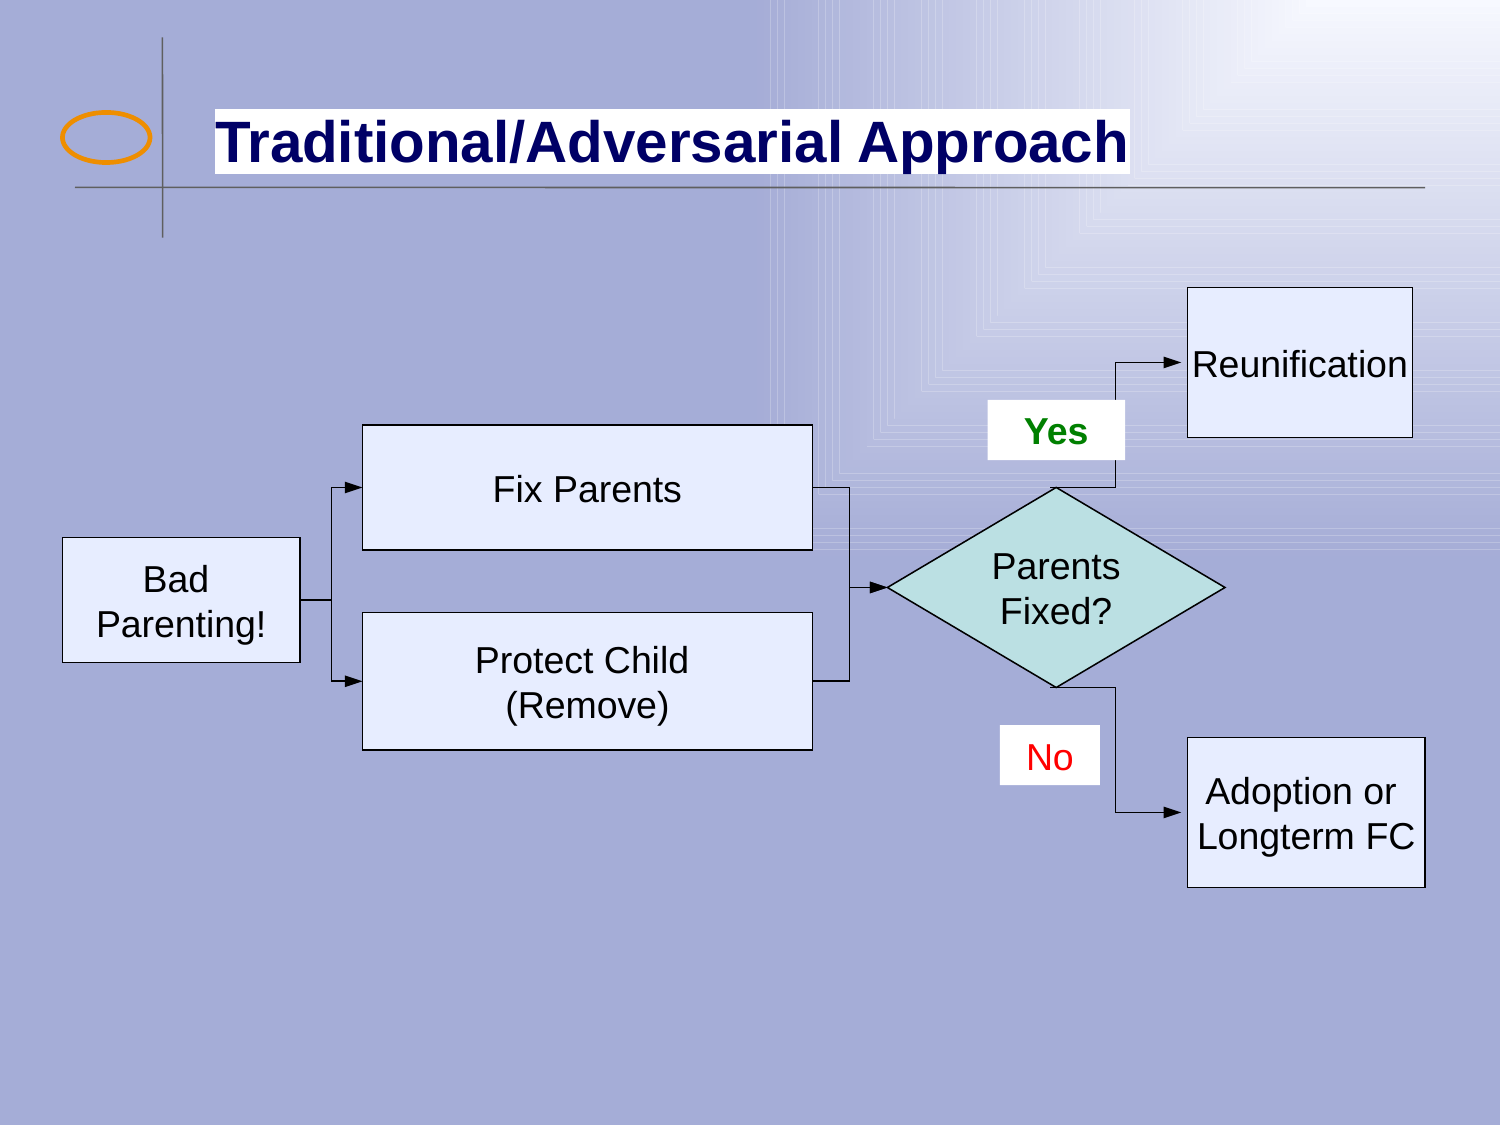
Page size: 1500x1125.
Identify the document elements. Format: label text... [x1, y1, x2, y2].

text_box No [999, 725, 1100, 786]
text_box Bad Parenting! [62, 537, 300, 663]
text_box Reunification [1187, 287, 1413, 438]
text_box Parents Fixed? [888, 488, 1225, 687]
title Traditional/Adversarial Approach [200, 45, 1426, 233]
text_box Fix Parents [362, 425, 813, 550]
text_box Protect Child (Remove) [362, 613, 813, 750]
text_box Adoption or Longterm FC [1187, 737, 1425, 888]
text_box Yes [987, 399, 1126, 461]
